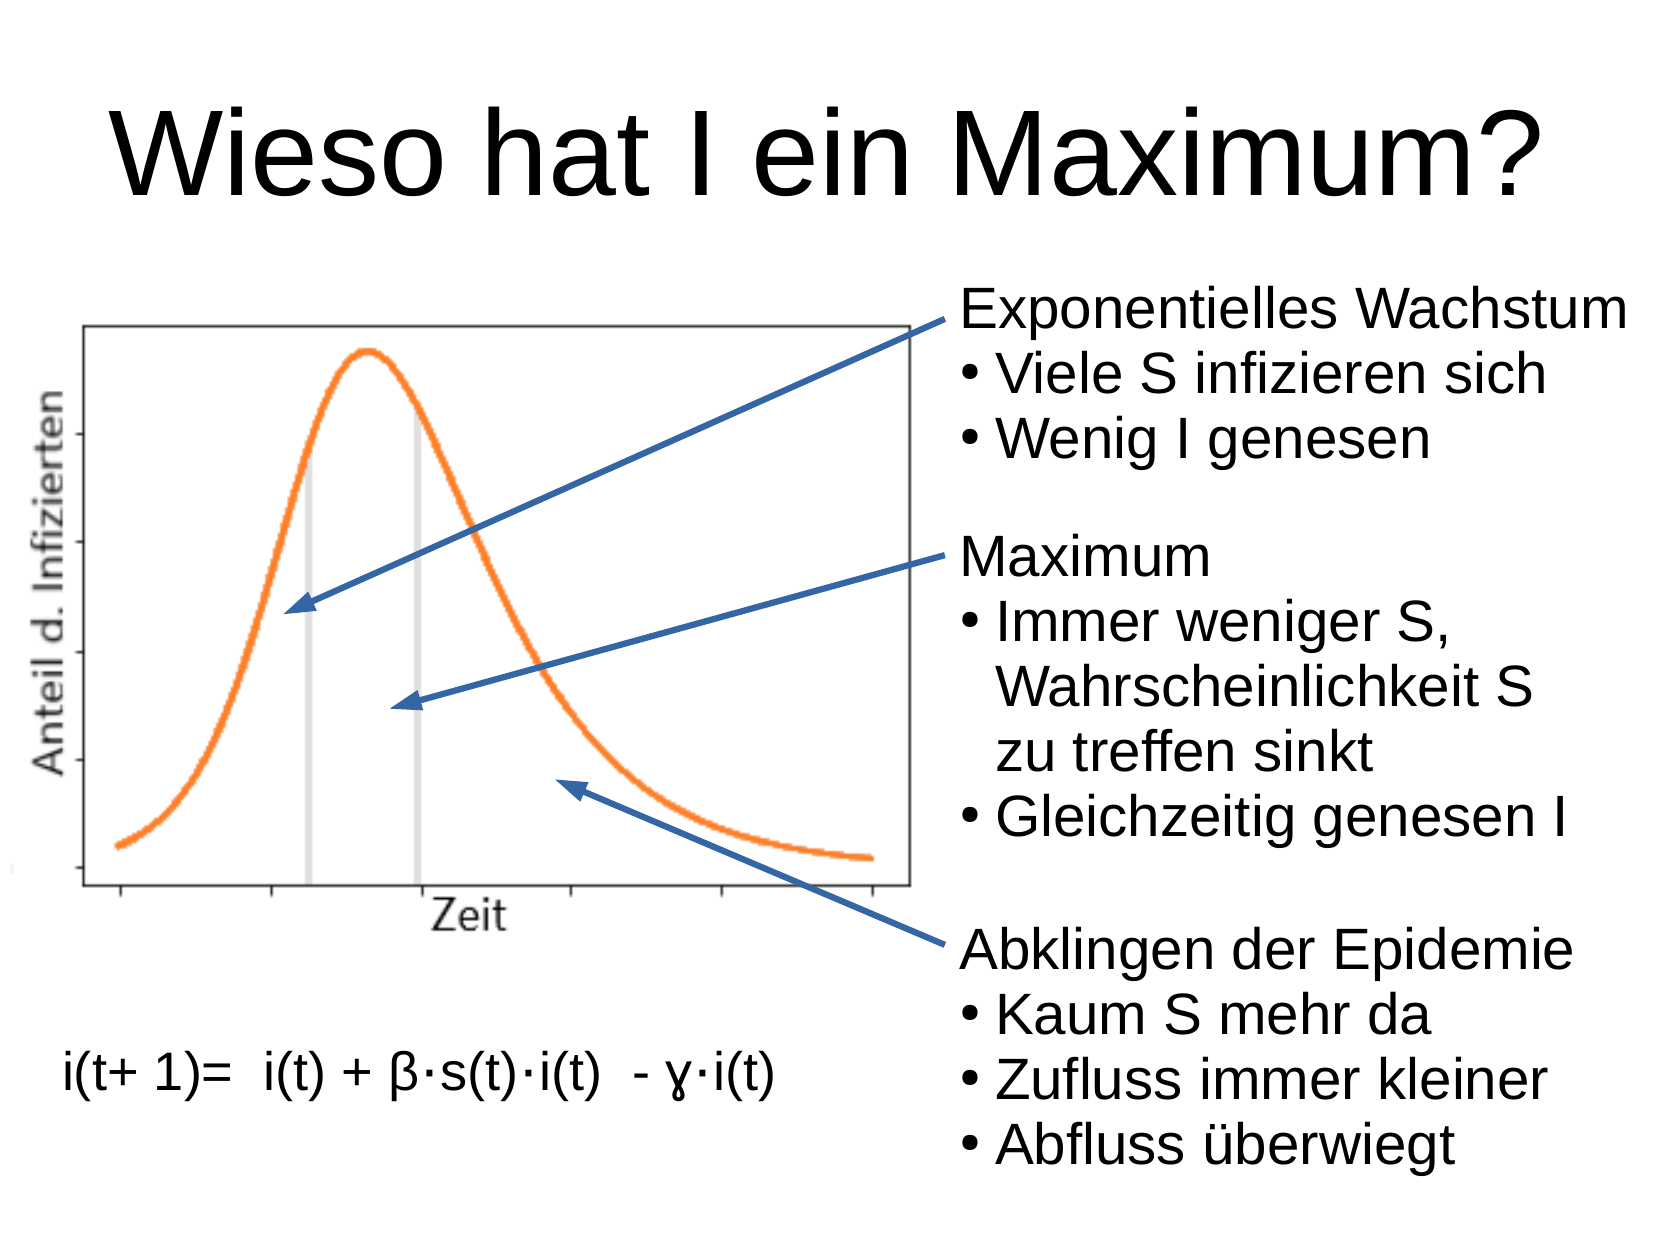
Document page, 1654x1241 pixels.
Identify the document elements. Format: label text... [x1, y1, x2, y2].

text_box Exponentielles Wachstum Viele S infizieren sich Wenig I genesen [944, 268, 1654, 479]
text_box Abklingen der Epidemie Kaum S mehr da Zufluss immer kleiner Abfluss überwiegt [944, 909, 1595, 1185]
text_box Maximum Immer weniger S, Wahrscheinlichkeit S zu treffen sinkt Gleichzeitig genesen I [944, 515, 1619, 856]
title Wieso hat I ein Maximum? [82, 49, 1571, 257]
text_box i(t+ 1)= i(t) + β·s(t)·i(t) - ɣ·i(t) [47, 956, 886, 1134]
picture [0, 295, 934, 957]
